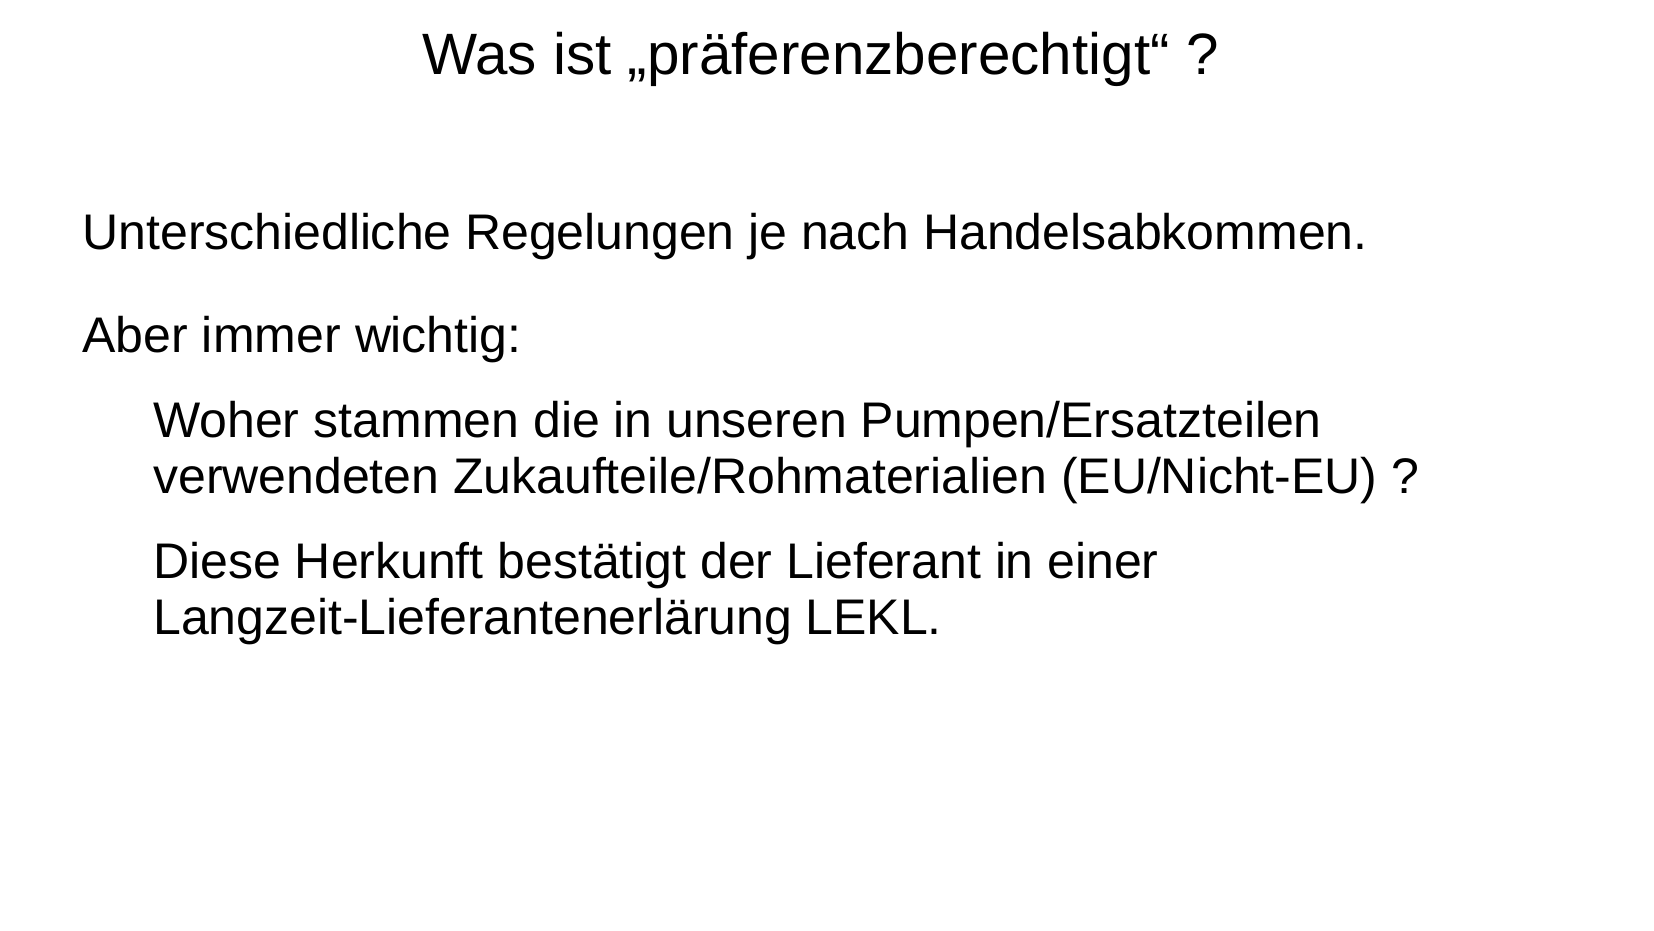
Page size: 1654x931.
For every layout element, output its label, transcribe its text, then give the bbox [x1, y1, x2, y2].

subtitle Unterschiedliche Regelungen je nach Handelsabkommen. Aber immer wichtig: Woher stammen die in unseren Pumpen/Ersatzteilen verwendeten Zukaufteile/Rohmaterialien (EU/Nicht-EU) ? Diese Herkunft bestätigt der Lieferant in einer Langzeit-Lieferantenerlärung LEKL. [82, 147, 1571, 758]
title Was ist „präferenzberechtigt“ ? [76, 21, 1565, 87]
